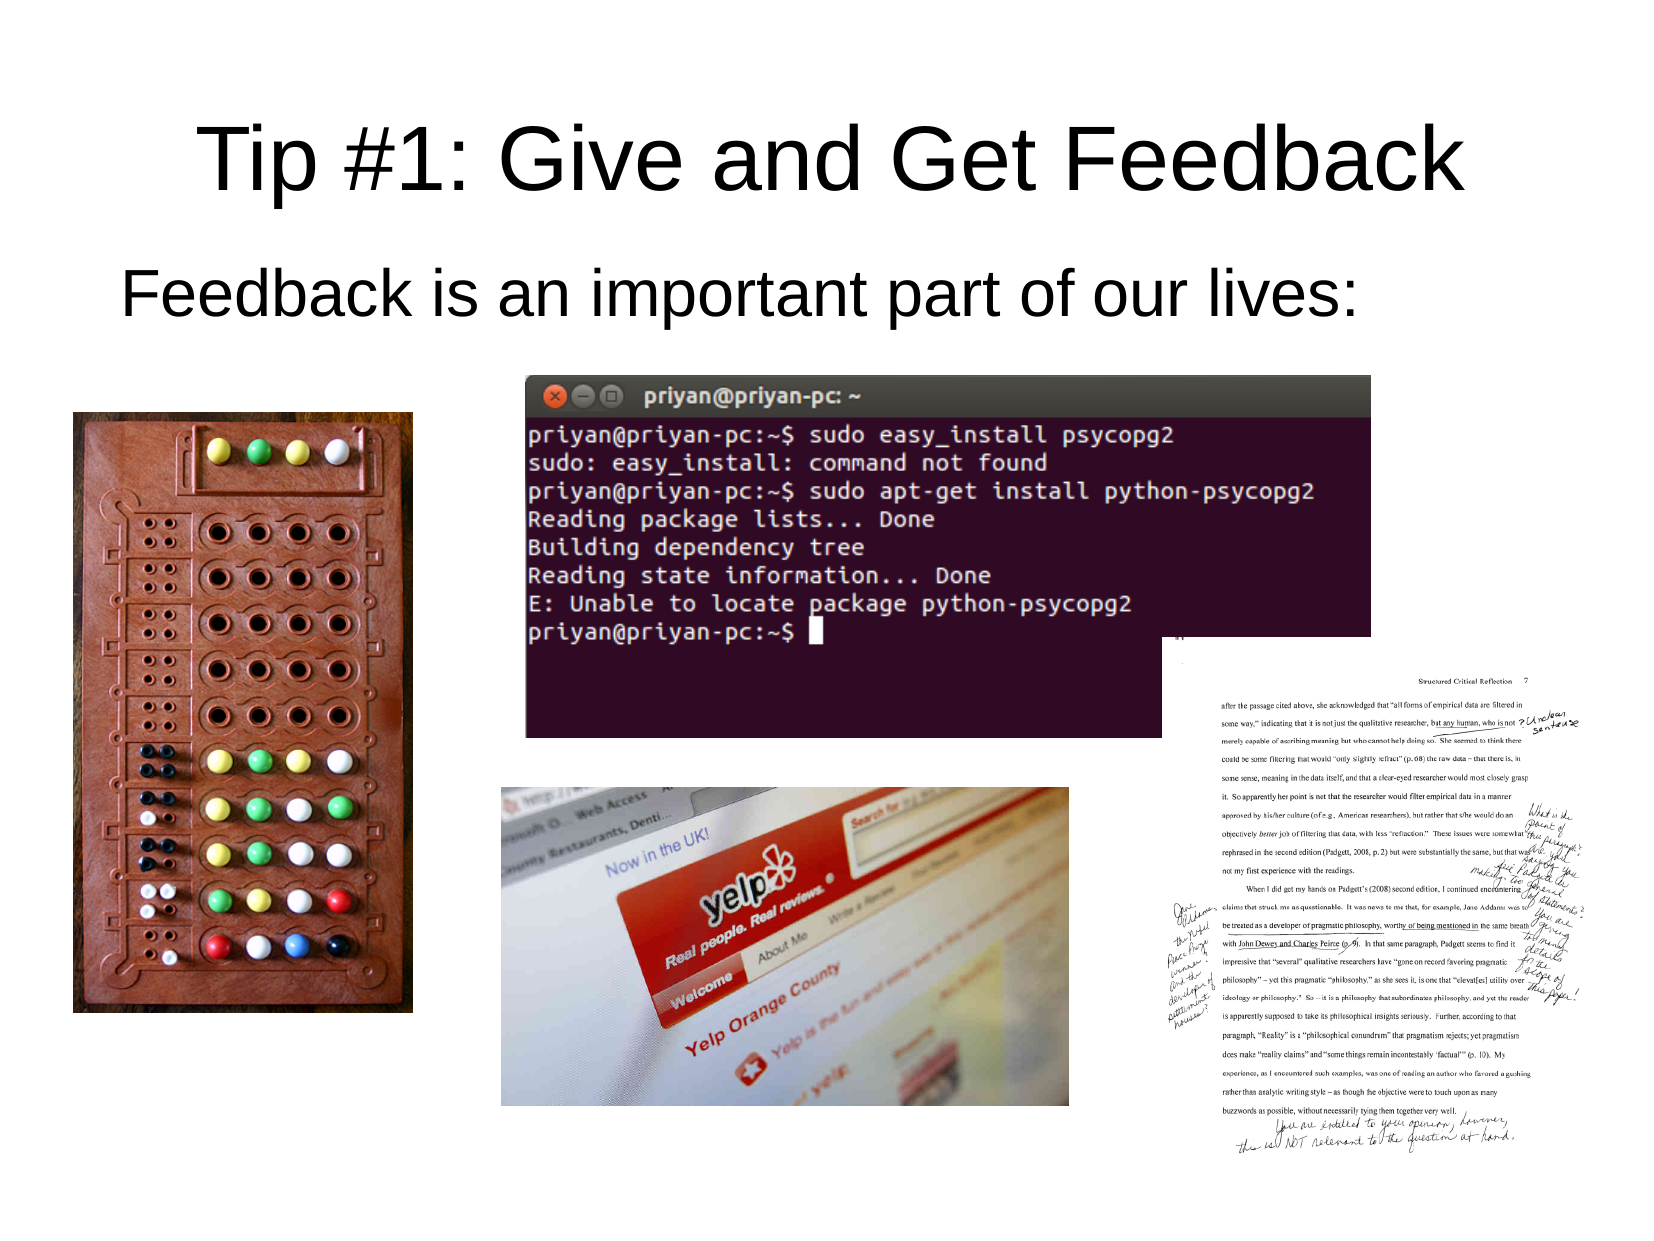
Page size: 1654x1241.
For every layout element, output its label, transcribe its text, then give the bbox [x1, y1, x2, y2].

picture [73, 412, 413, 1013]
picture [501, 787, 1069, 1106]
list Feedback is an important part of our lives: [49, 255, 1538, 976]
title Tip #1: Give and Get Feedback [86, 55, 1576, 263]
picture [525, 375, 1585, 1194]
